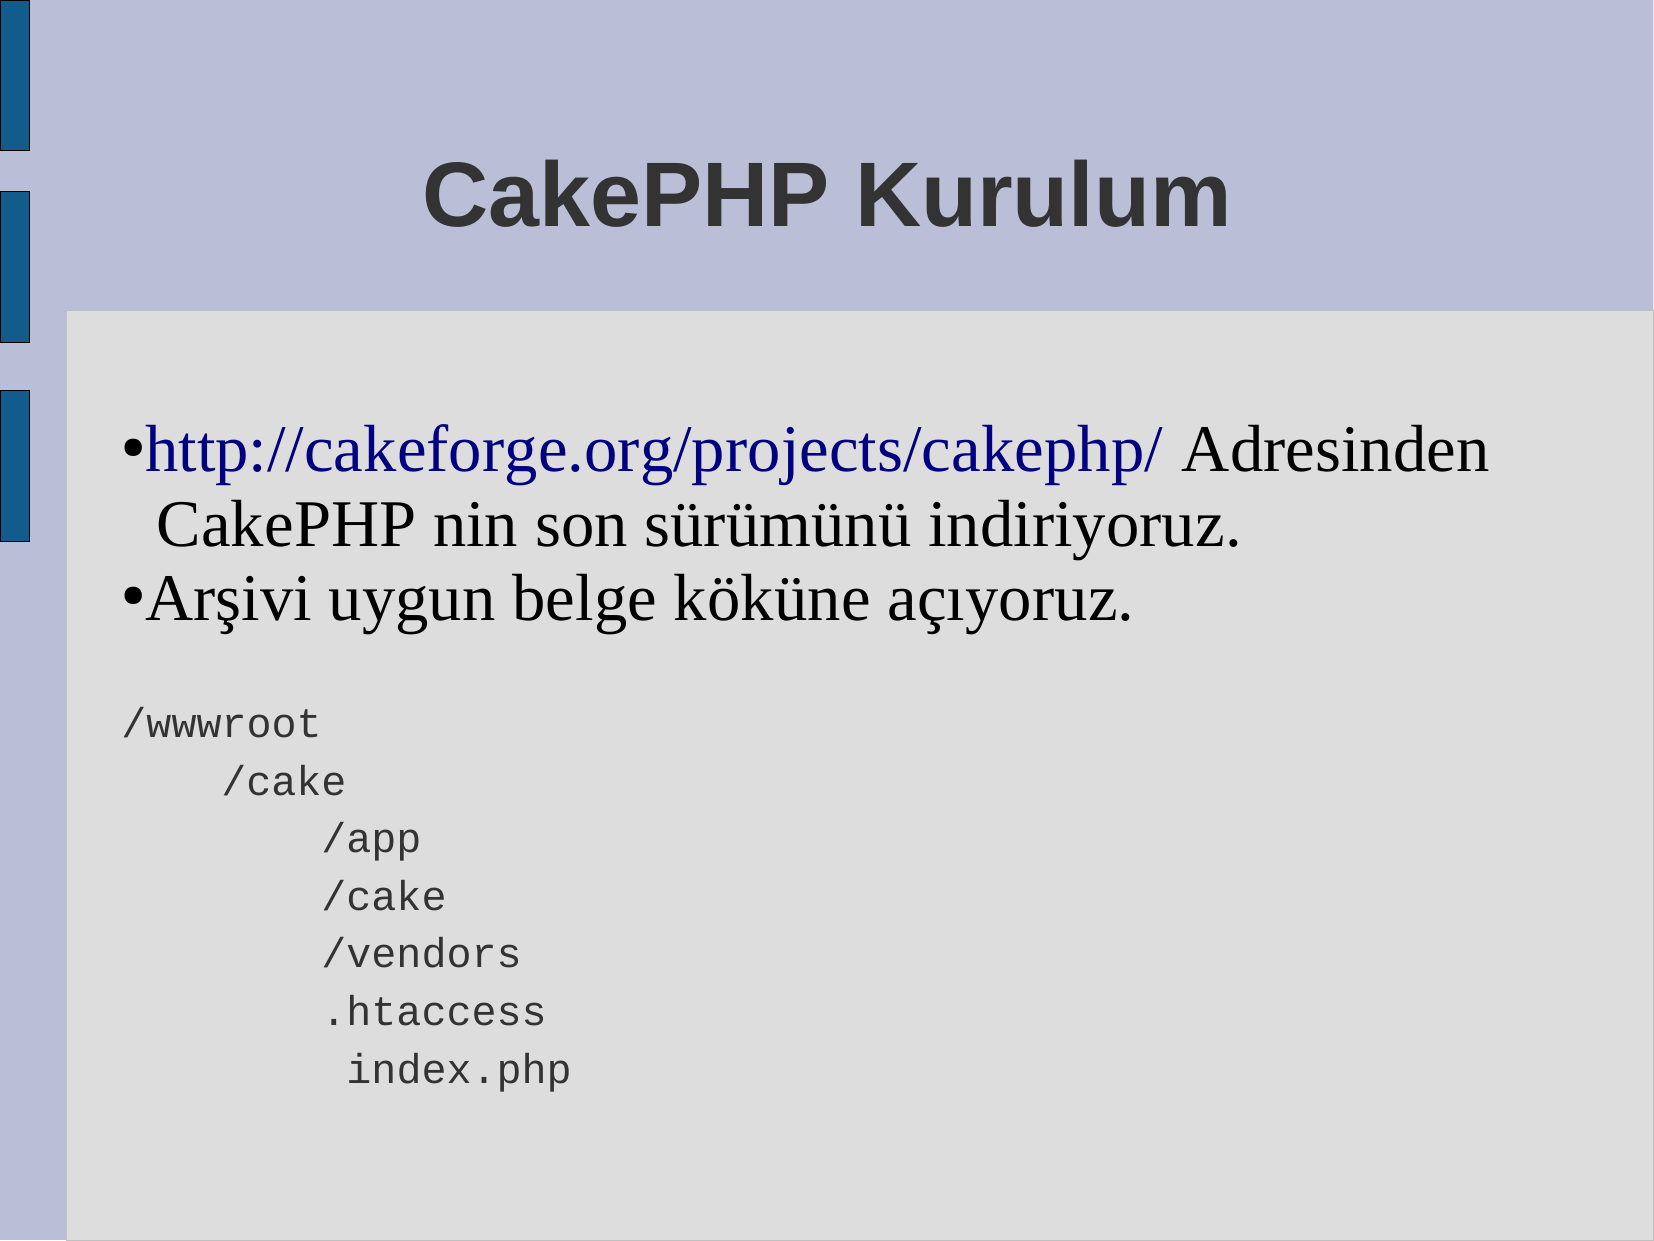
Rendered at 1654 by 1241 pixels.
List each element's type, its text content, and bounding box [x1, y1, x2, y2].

subtitle http://cakeforge.org/projects/cakephp/ Adresinden CakePHP nin son sürümünü indiriyoruz. Arşivi uygun belge köküne açıyoruz. /wwwroot /cake /app /cake /vendors .htaccess index.php [121, 352, 1534, 1156]
title CakePHP Kurulum [121, 98, 1534, 291]
